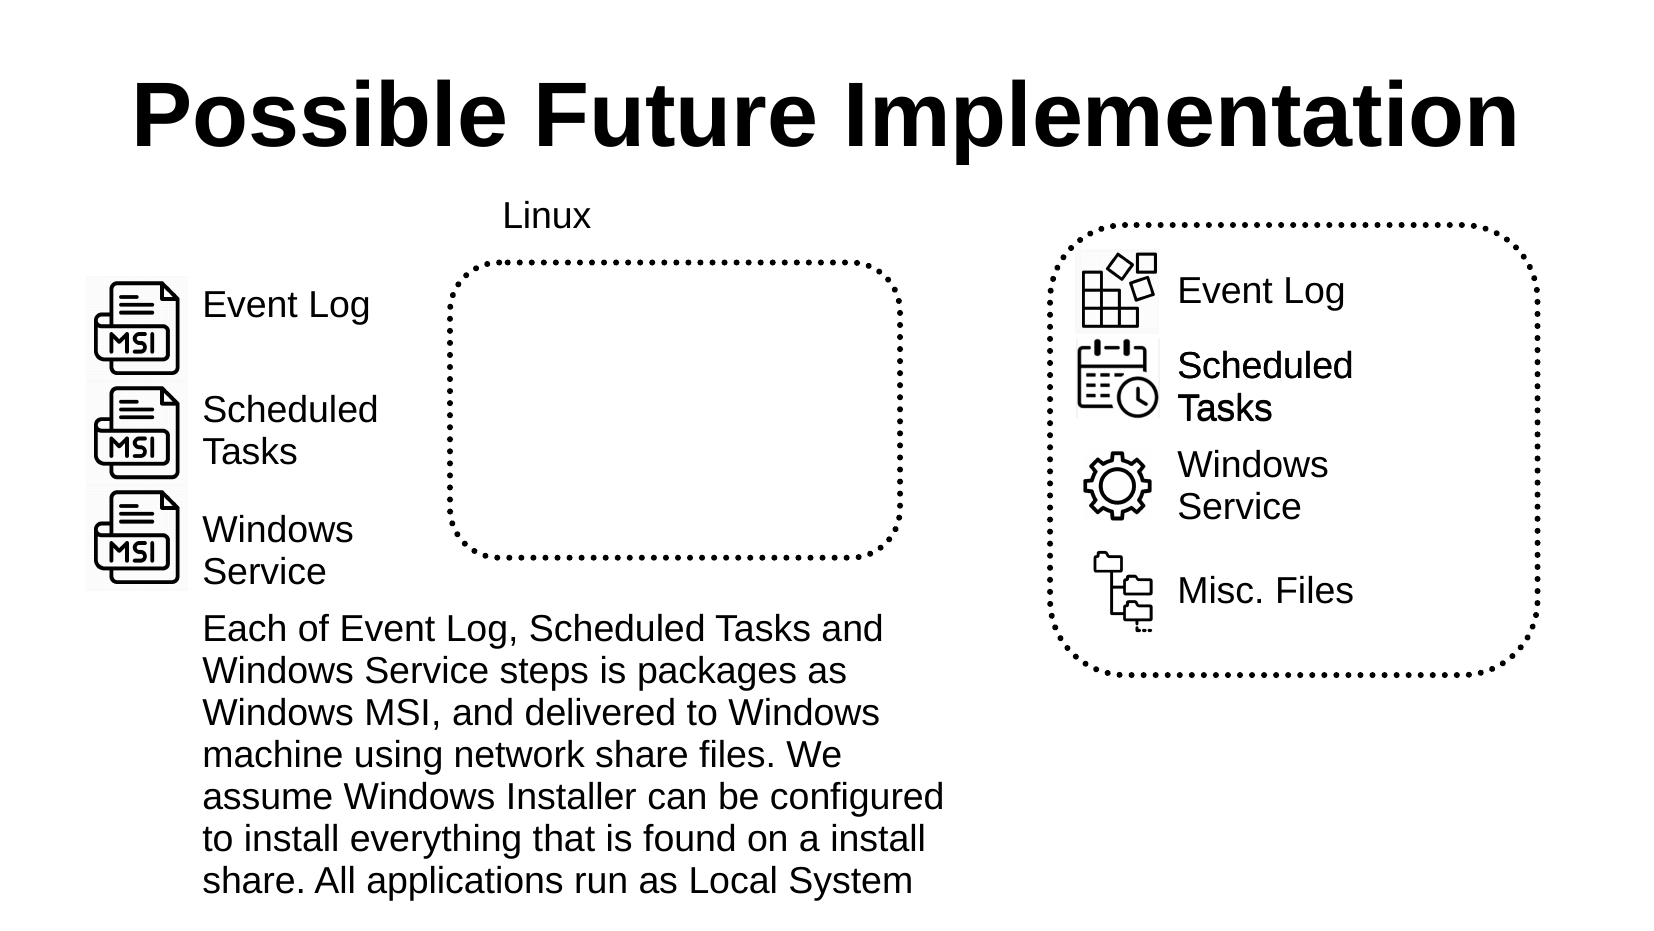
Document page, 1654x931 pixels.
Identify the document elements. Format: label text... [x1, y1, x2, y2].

text_box Windows Service [187, 501, 413, 600]
text_box Event Log [1162, 262, 1388, 337]
text_box Scheduled Tasks [187, 381, 413, 480]
text_box Scheduled Tasks [1162, 337, 1388, 436]
picture [1075, 249, 1159, 334]
text_box Each of Event Log, Scheduled Tasks and Windows Service steps is packages as Windows MSI, and delivered to Windows machine using network share files. We assume Windows Installer can be configured to install everything that is found on a install share. All applications run as Local System [187, 600, 976, 909]
picture [1076, 337, 1160, 419]
text_box Windows Service [1162, 436, 1388, 536]
text_box Event Log [187, 276, 413, 352]
text_box Misc. Files [1162, 562, 1388, 638]
text_box [1050, 225, 1538, 676]
title Possible Future Implementation [82, 37, 1571, 193]
picture [1080, 548, 1163, 638]
text_box [450, 262, 901, 558]
picture [86, 276, 188, 591]
text_box Linux [487, 187, 713, 263]
picture [1083, 450, 1153, 521]
